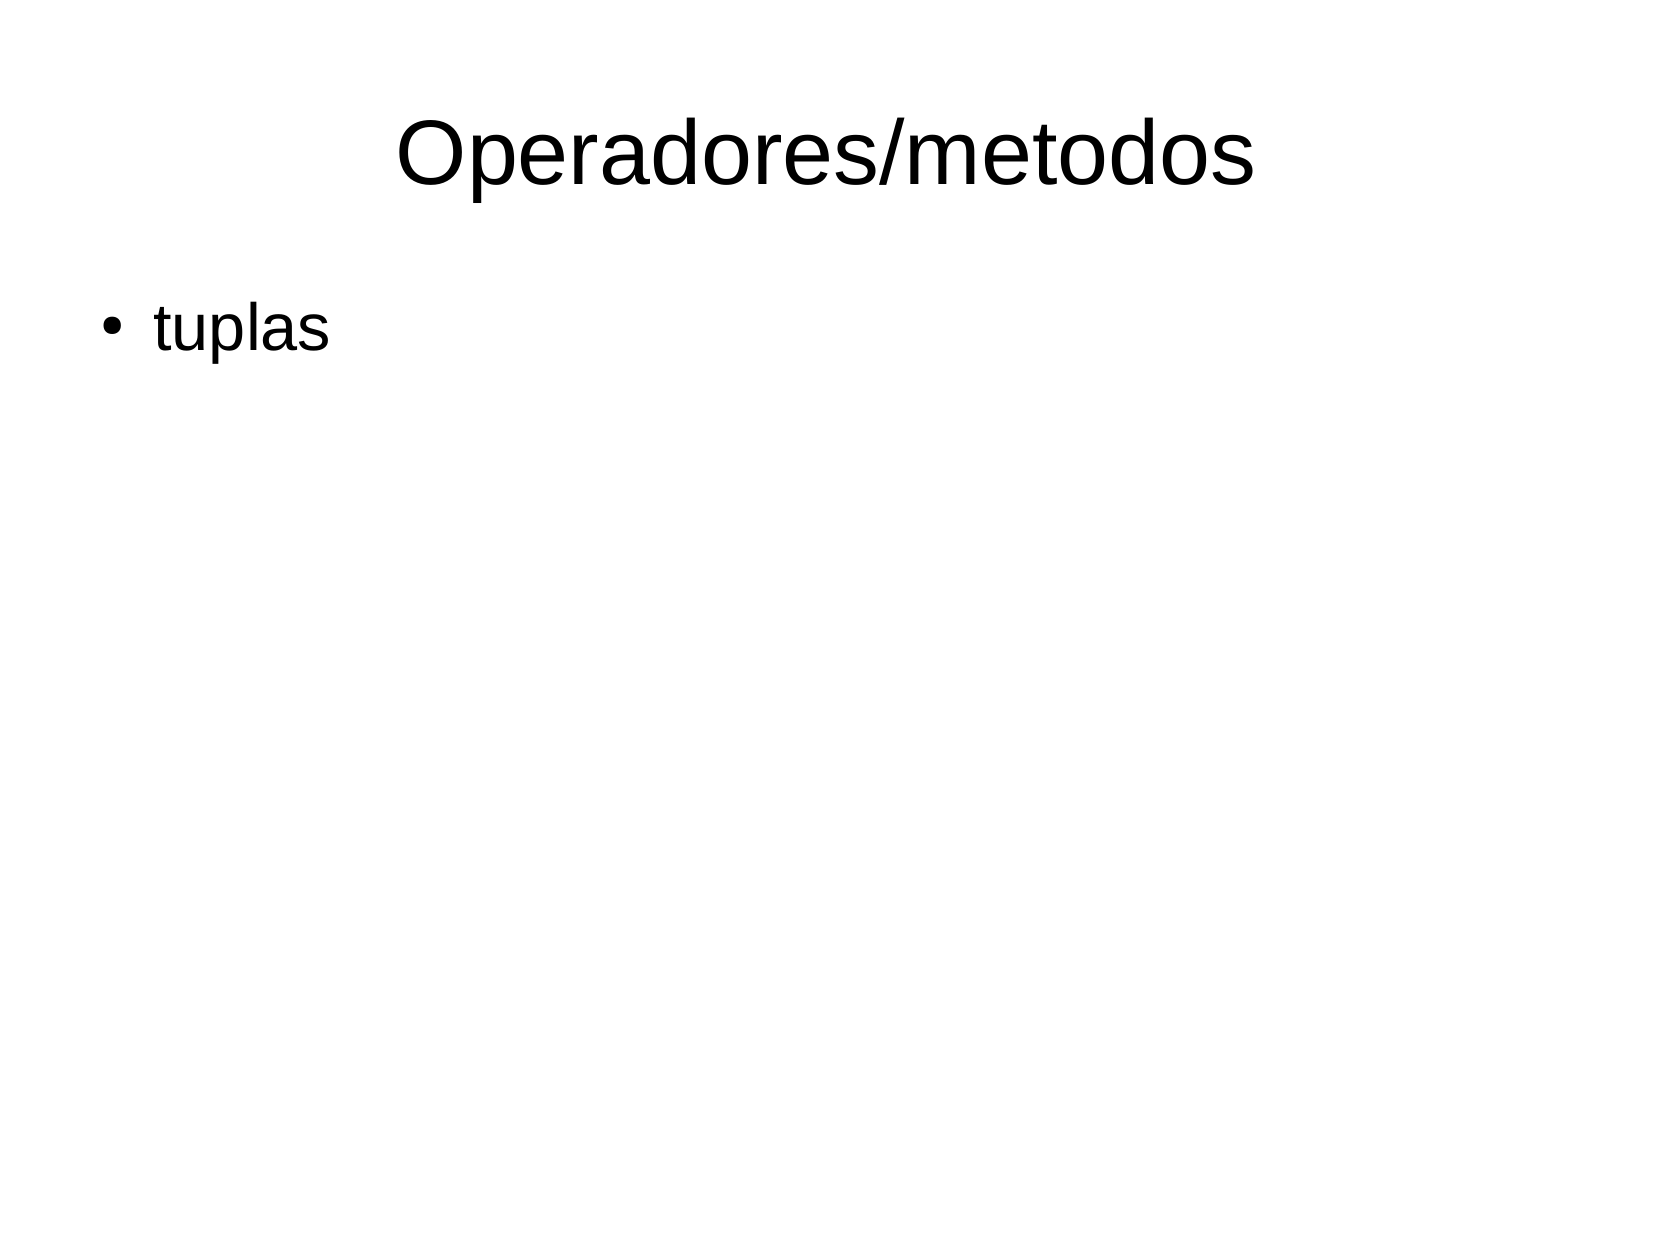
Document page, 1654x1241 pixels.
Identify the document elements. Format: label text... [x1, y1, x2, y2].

title Operadores/metodos [82, 49, 1571, 257]
list tuplas [82, 290, 1571, 1010]
